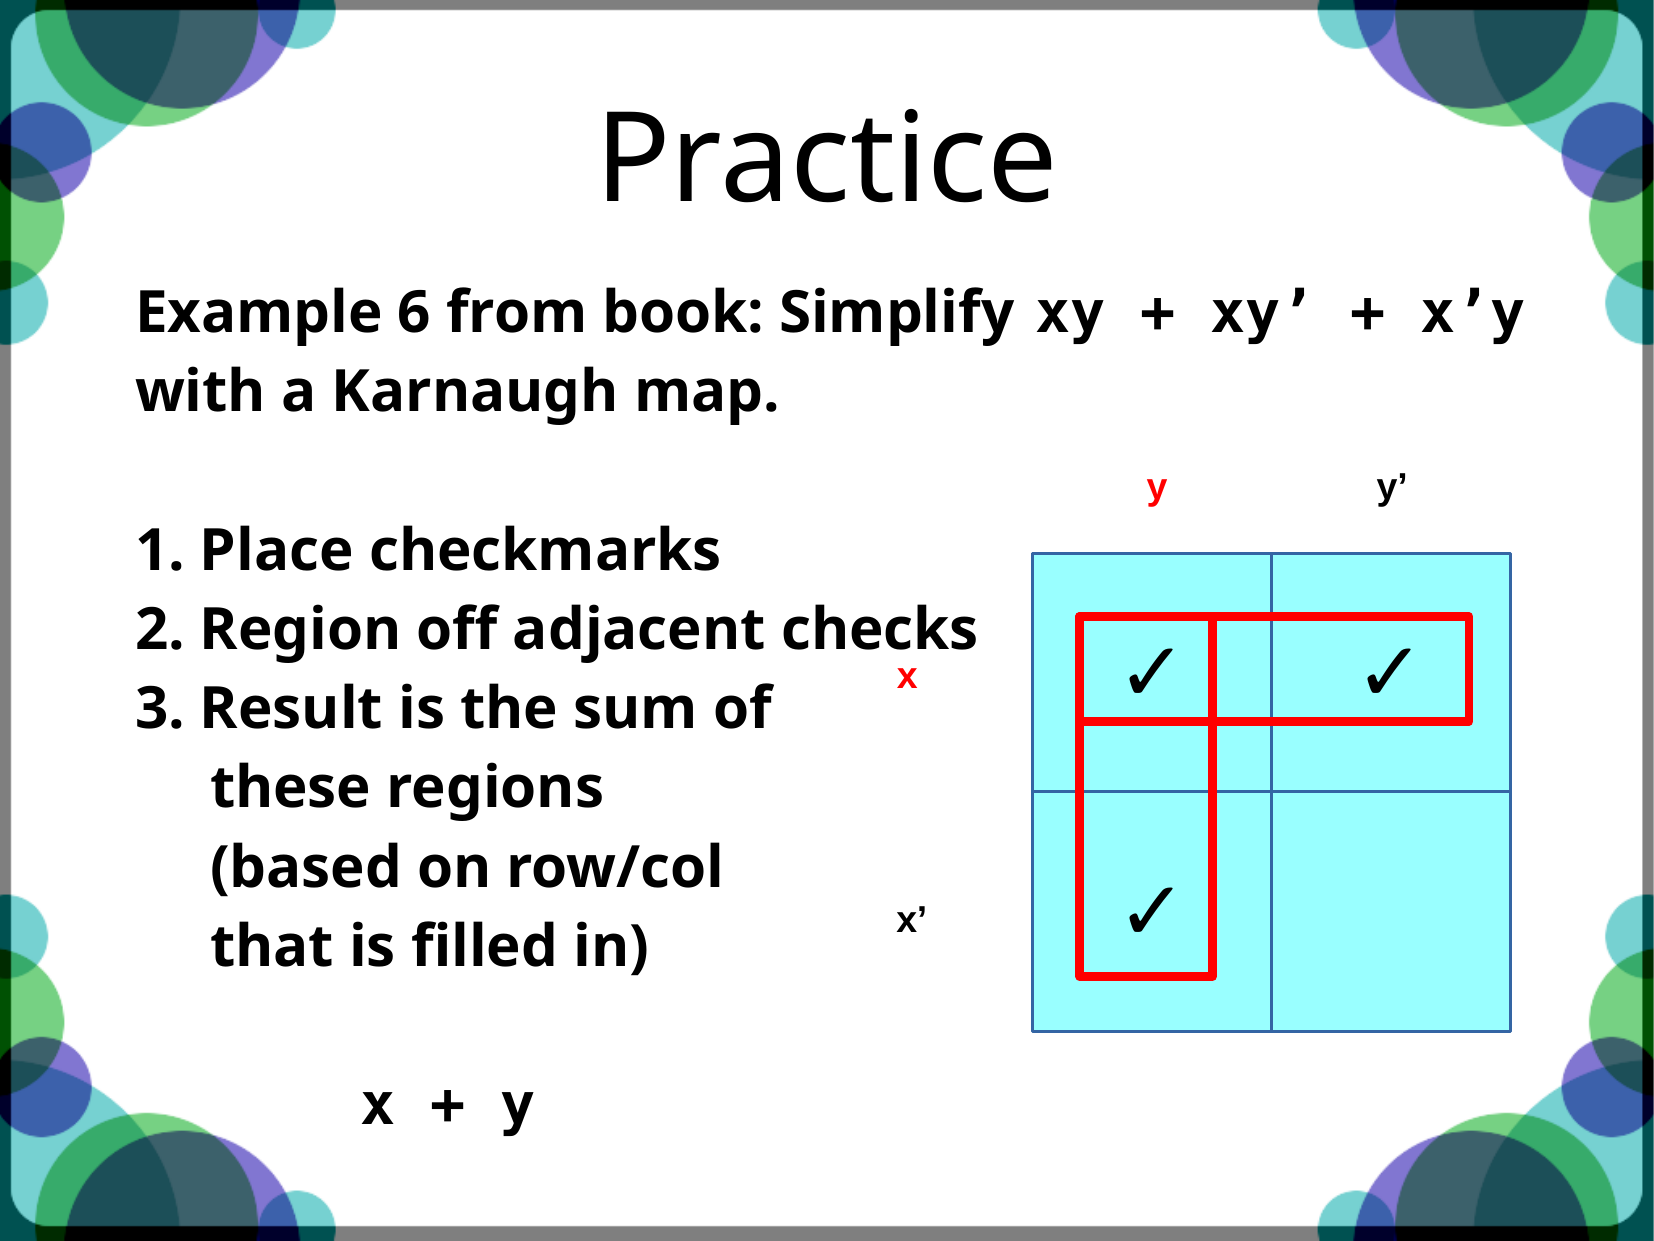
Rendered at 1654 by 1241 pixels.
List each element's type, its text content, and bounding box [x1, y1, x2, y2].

text_box ✓ [1032, 553, 1271, 791]
text_box [1271, 791, 1511, 1032]
text_box ✓ [1271, 621, 1465, 717]
text_box ✓ [1217, 621, 1271, 717]
text_box ✓ [1084, 791, 1208, 972]
text_box ✓ [1032, 791, 1271, 1032]
text_box ✓ [1217, 726, 1271, 791]
picture [0, 0, 1654, 1241]
text_box ✓ [1084, 621, 1208, 717]
text_box x’ [852, 797, 972, 1042]
text_box y’ [1271, 457, 1514, 554]
text_box x [842, 555, 972, 796]
text_box ✓ [1271, 553, 1511, 791]
text_box y [1032, 457, 1271, 553]
text_box ✓ [1084, 726, 1208, 791]
title Practice [82, 49, 1571, 257]
text_box Example 6 from book: Simplify xy + xy’ + x’y with a Karnaugh map. 1. Place checkmarks 2. Region off adjacent checks 3. Result is the sum of these regions (based on row/col that is filled in) x + y [135, 270, 1531, 994]
